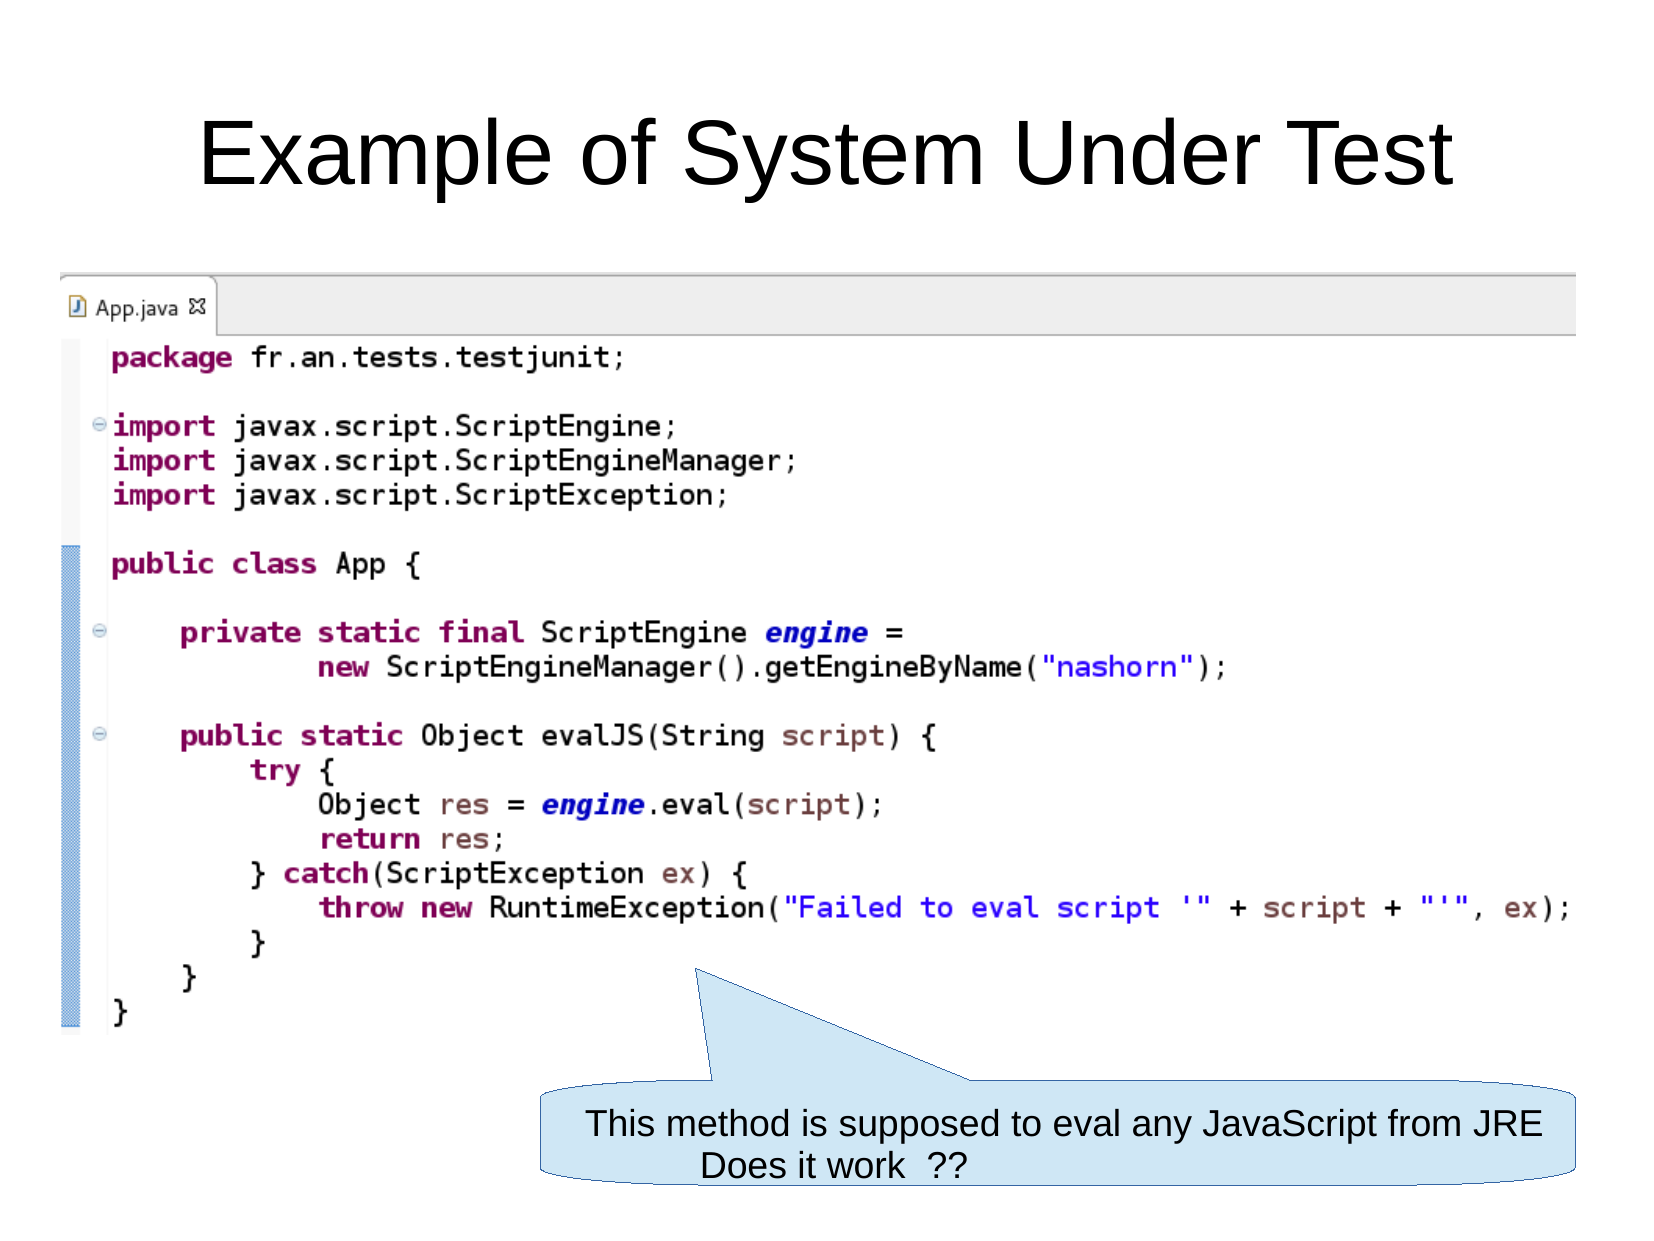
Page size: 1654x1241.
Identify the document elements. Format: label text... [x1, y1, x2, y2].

text_box This method is supposed to eval any JavaScript from JRE Does it work ?? [570, 1095, 1606, 1201]
title Example of System Under Test [82, 49, 1571, 257]
picture [60, 272, 1576, 1036]
text_box [540, 968, 1574, 1178]
